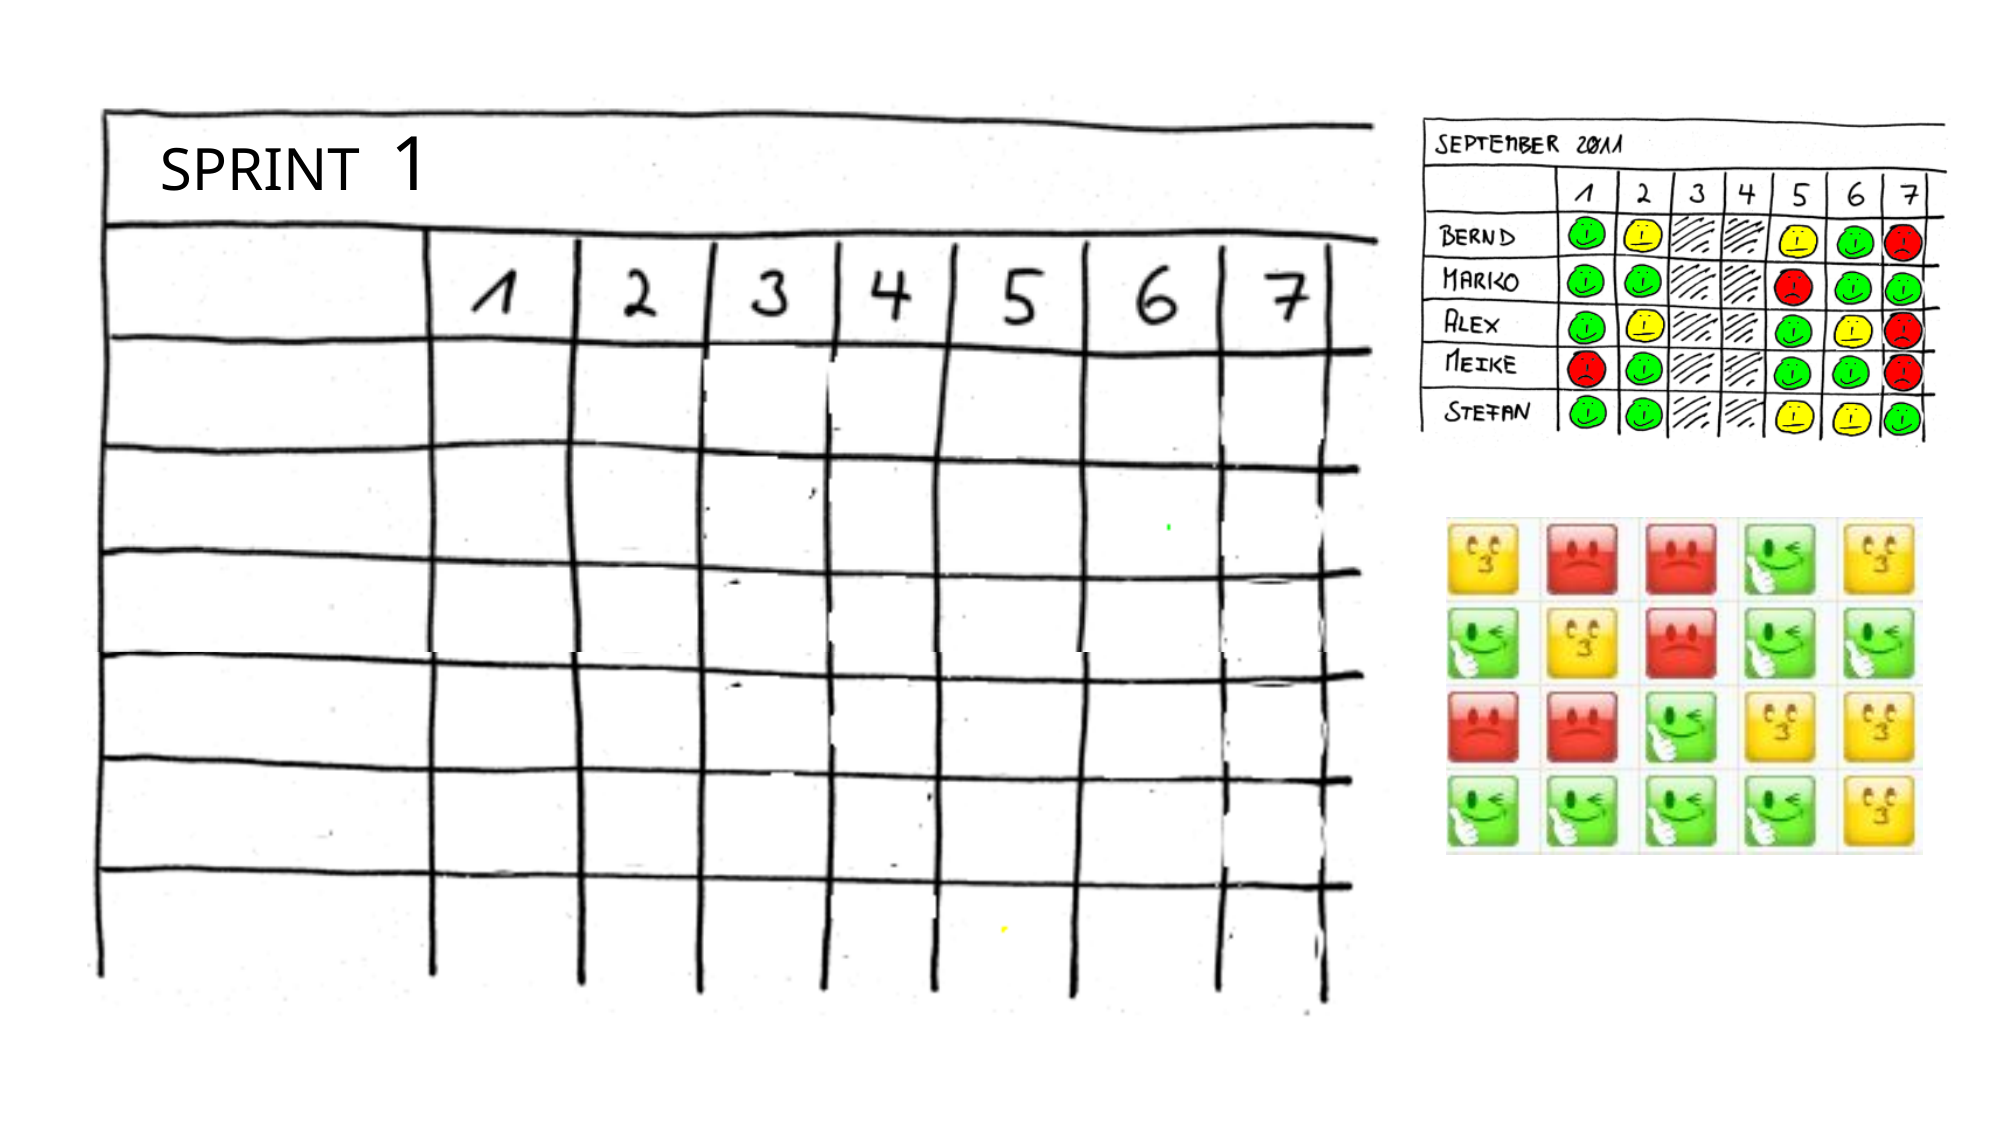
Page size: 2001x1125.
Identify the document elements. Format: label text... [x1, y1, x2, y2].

text_box SPRINT 1 [144, 108, 521, 214]
picture [25, 0, 1975, 1017]
